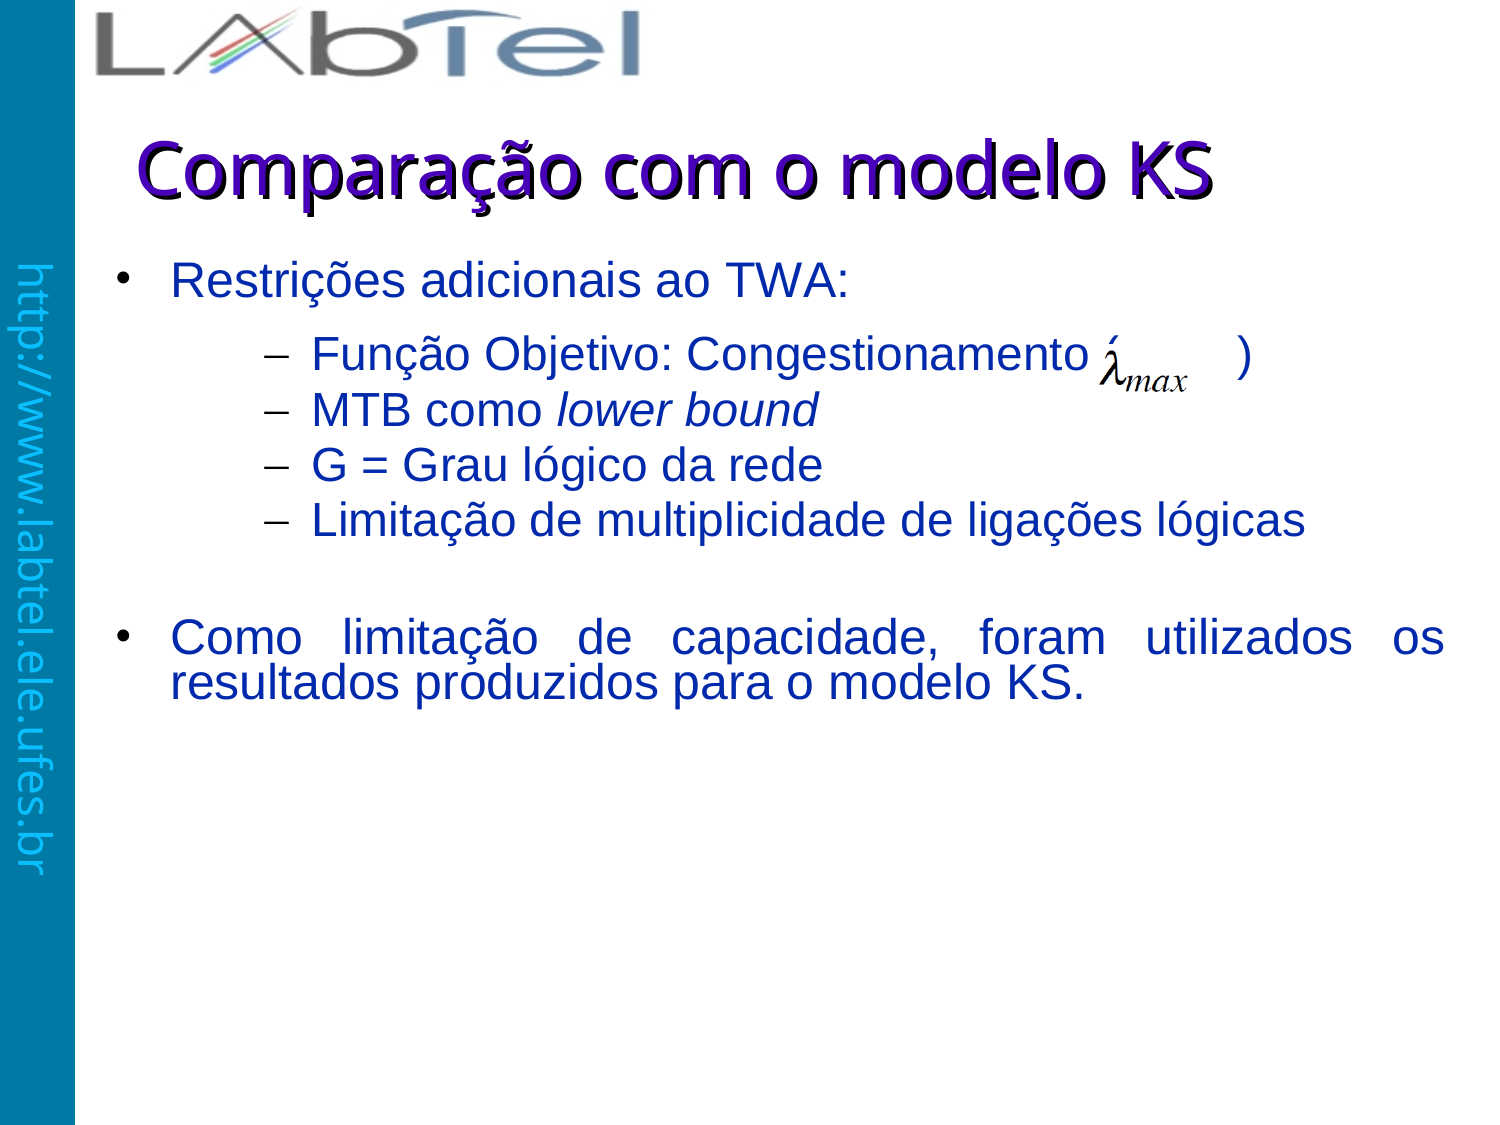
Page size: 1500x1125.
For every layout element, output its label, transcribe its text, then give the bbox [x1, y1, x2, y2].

picture [1096, 344, 1197, 406]
picture [76, 0, 675, 88]
title Comparação com o modelo KS [99, 65, 1461, 237]
list Restrições adicionais ao TWA: Função Objetivo: Congestionamento ( ) MTB como lower bound G = Grau lógico da rede Limitação de multiplicidade de ligações lógicas Como limitação de capacidade, foram utilizados os resultados produzidos para o modelo KS. [99, 237, 1461, 980]
